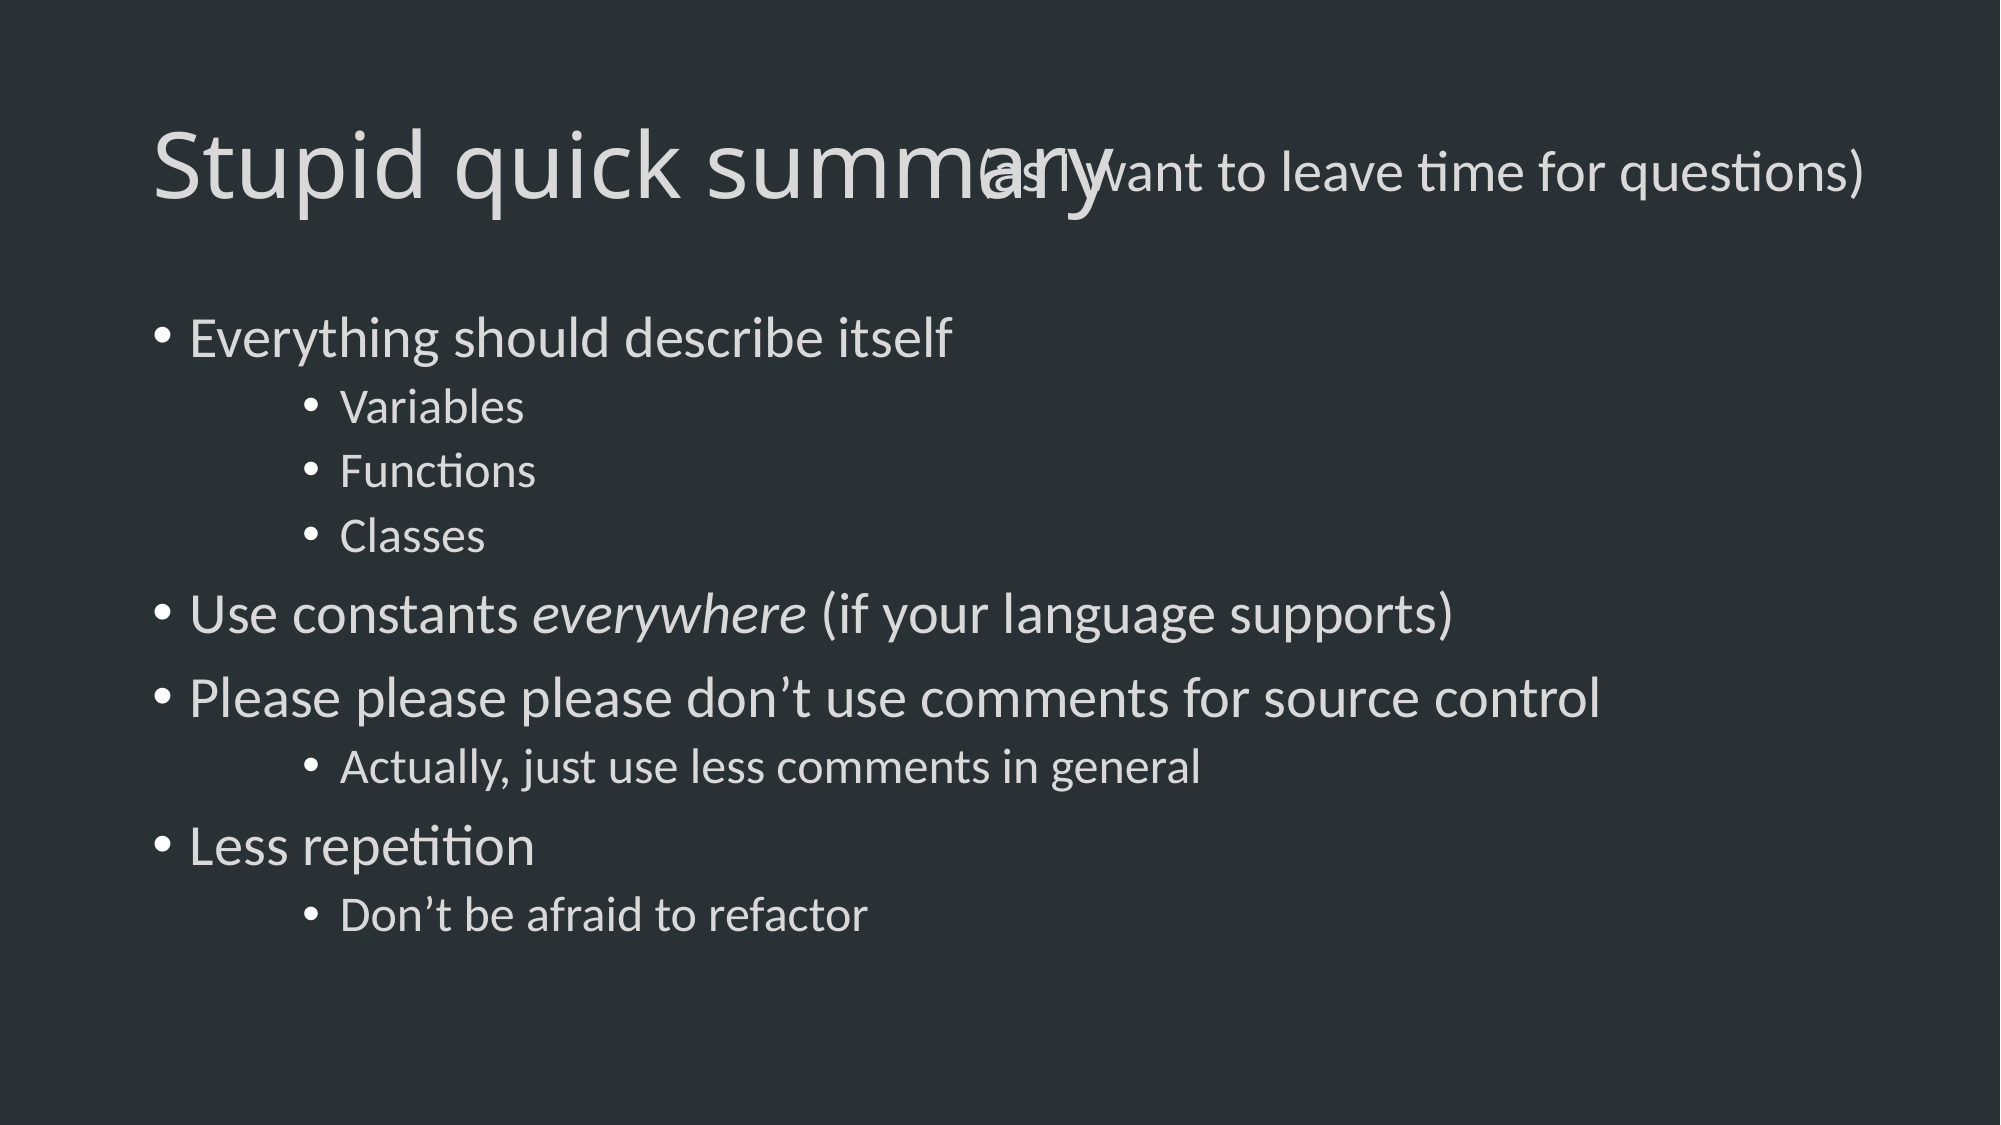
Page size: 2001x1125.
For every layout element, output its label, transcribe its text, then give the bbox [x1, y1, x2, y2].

title Stupid quick summary [137, 59, 1863, 278]
list Everything should describe itself Variables Functions Classes Use constants everywhere (if your language supports) Please please please don’t use comments for source control Actually, just use less comments in general Less repetition Don’t be afraid to refactor [137, 299, 1863, 1014]
text_box (as I want to leave time for questions) [961, 125, 1892, 212]
